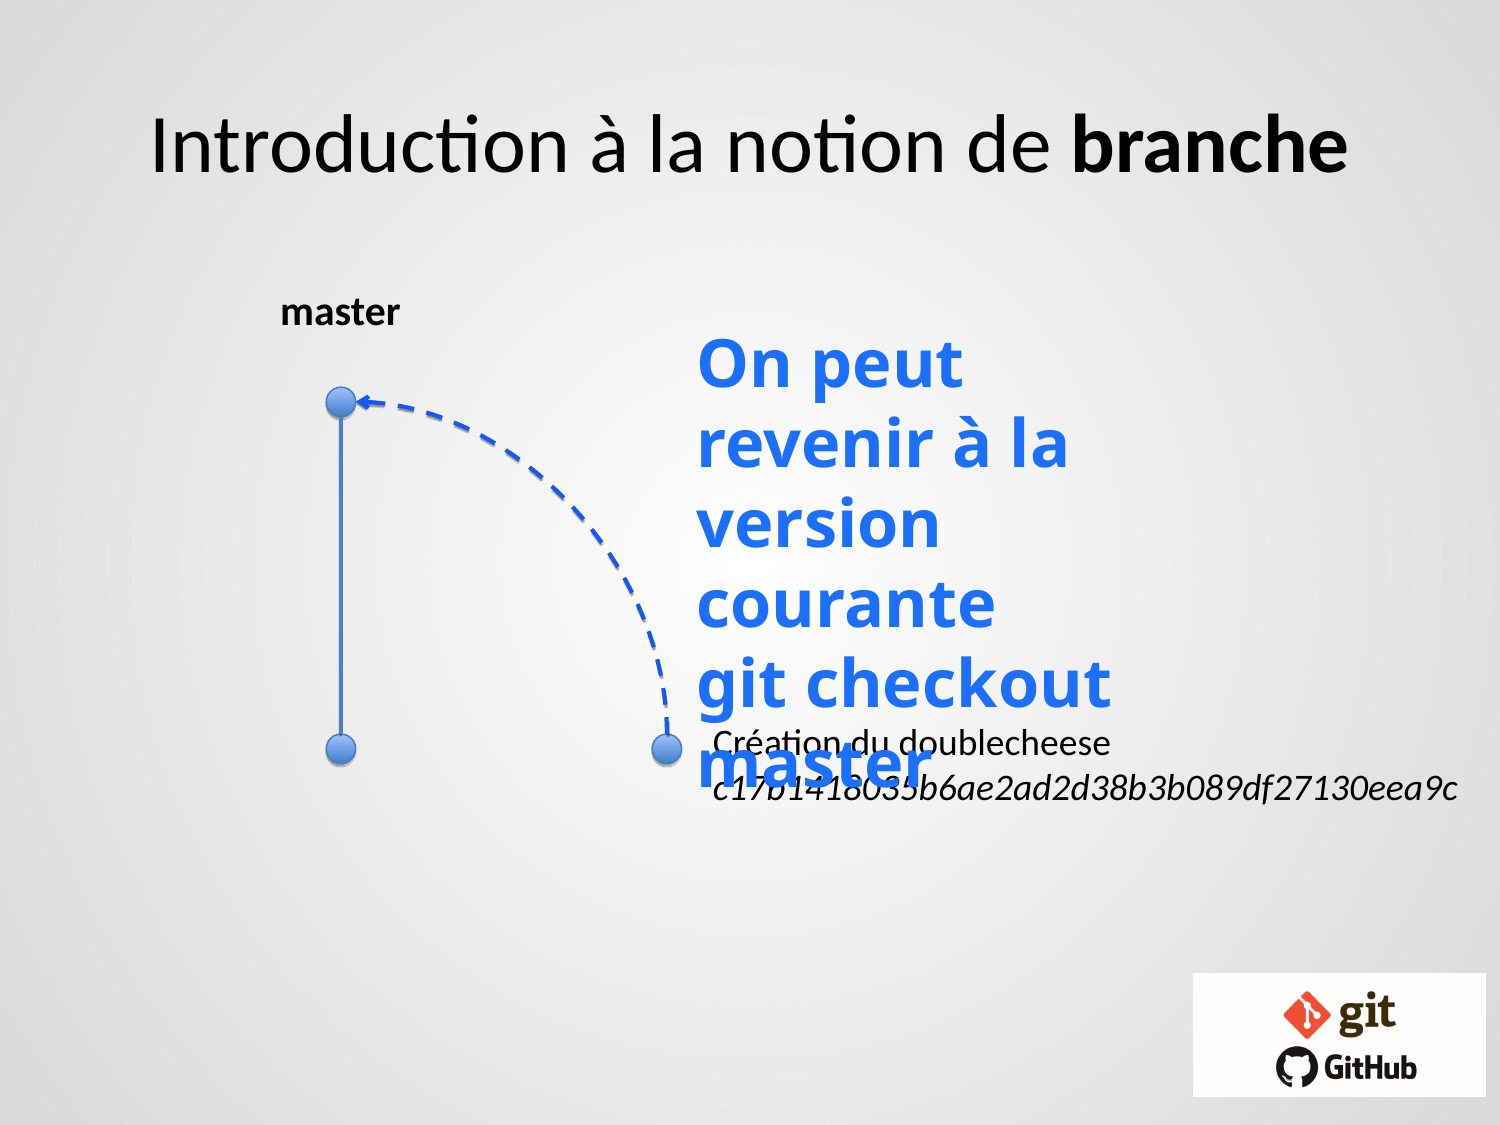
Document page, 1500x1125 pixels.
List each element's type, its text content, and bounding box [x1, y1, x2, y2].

title Introduction à la notion de branche [75, 45, 1425, 233]
text_box [326, 387, 356, 417]
text_box master [265, 276, 416, 341]
text_box Création du doublecheese c17b1418035b6ae2ad2d38b3b089df27130eea9c [1205, 710, 1473, 816]
text_box [652, 734, 681, 764]
text_box [326, 734, 356, 764]
text_box On peut revenir à la version courante git checkout master [681, 313, 1205, 889]
picture [1193, 973, 1486, 1097]
